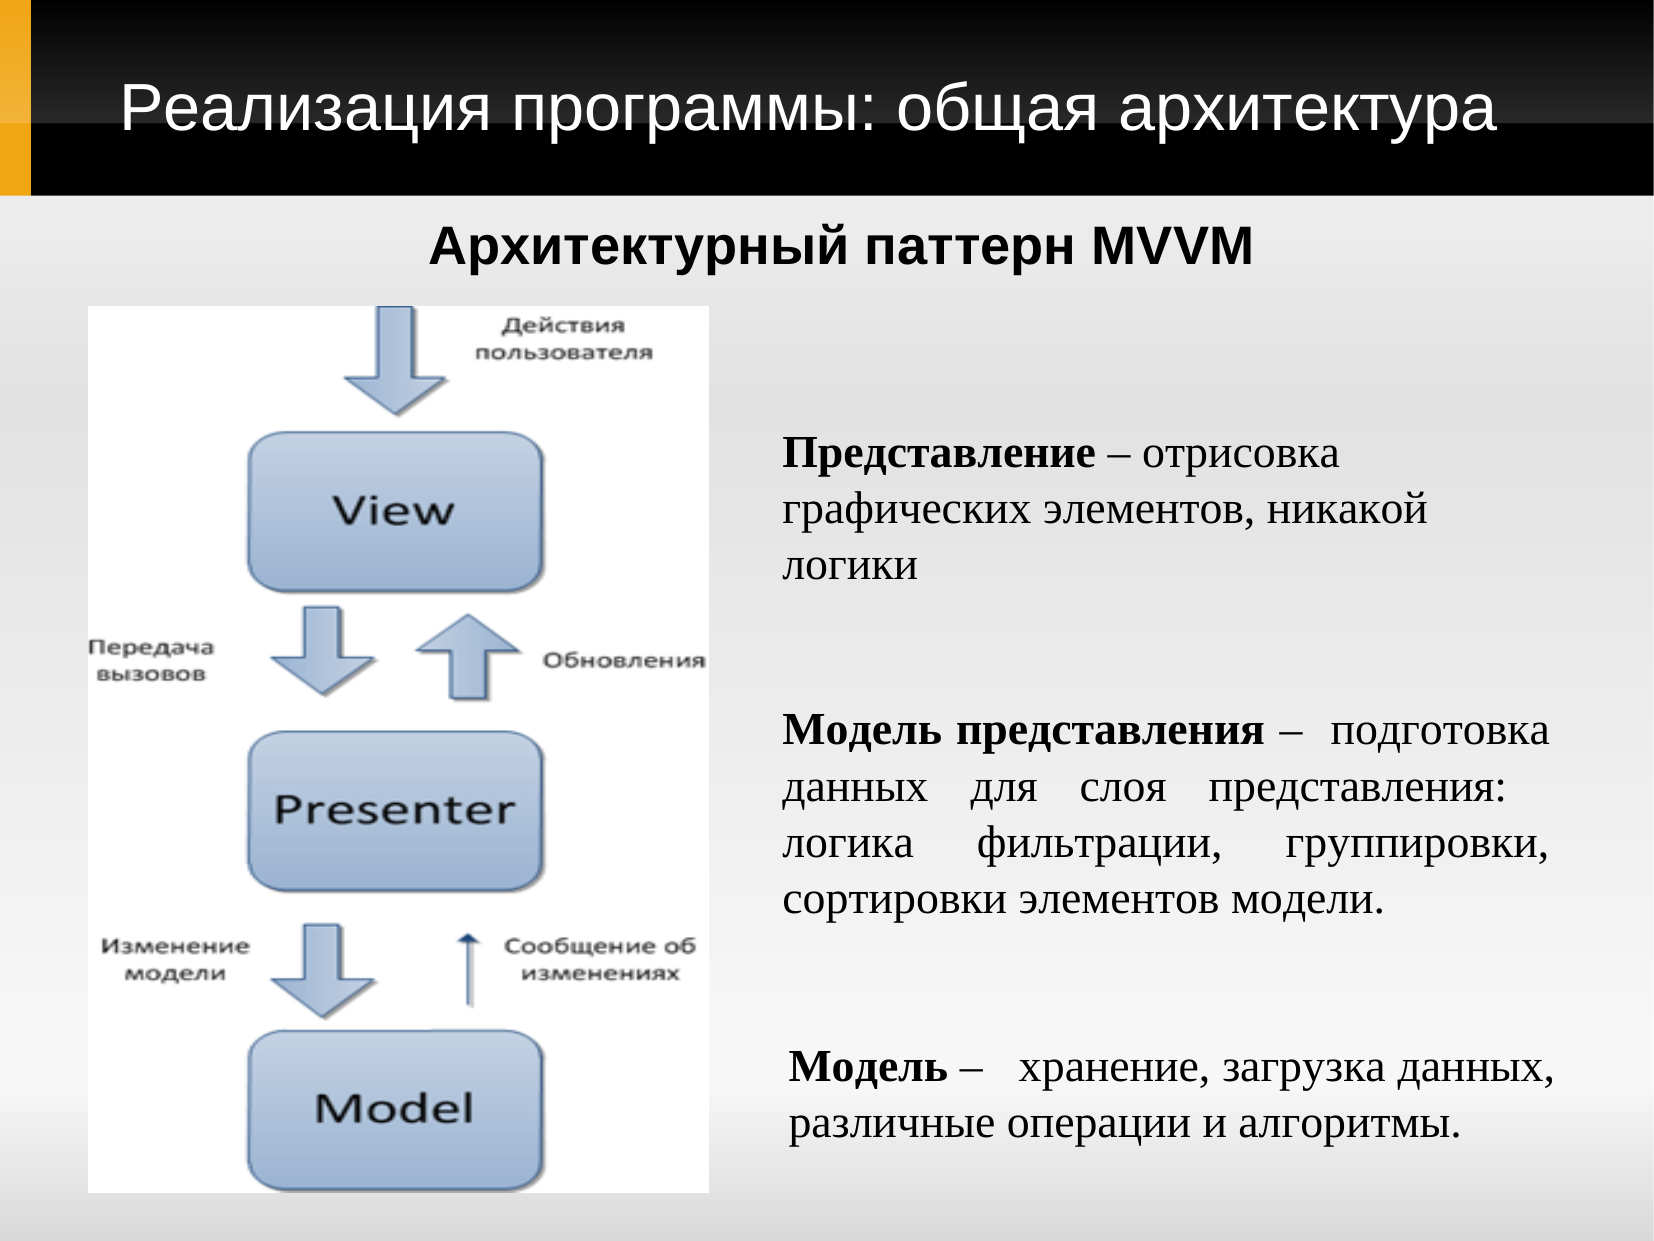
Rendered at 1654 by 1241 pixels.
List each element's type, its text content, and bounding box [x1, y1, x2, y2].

text_box Модель представления – подготовка данных для слоя представления: логика фильтрации, группировки, сортировки элементов модели. [767, 690, 1565, 932]
text_box Архитектурный паттерн MVVM [413, 200, 1265, 286]
text_box Реализация программы: общая архитектура [104, 53, 1624, 172]
text_box Представление – отрисовка графических элементов, никакой логики [767, 413, 1536, 599]
text_box Модель – хранение, загрузка данных, различные операции и алгоритмы. [773, 1027, 1571, 1241]
picture [0, 0, 1654, 1241]
